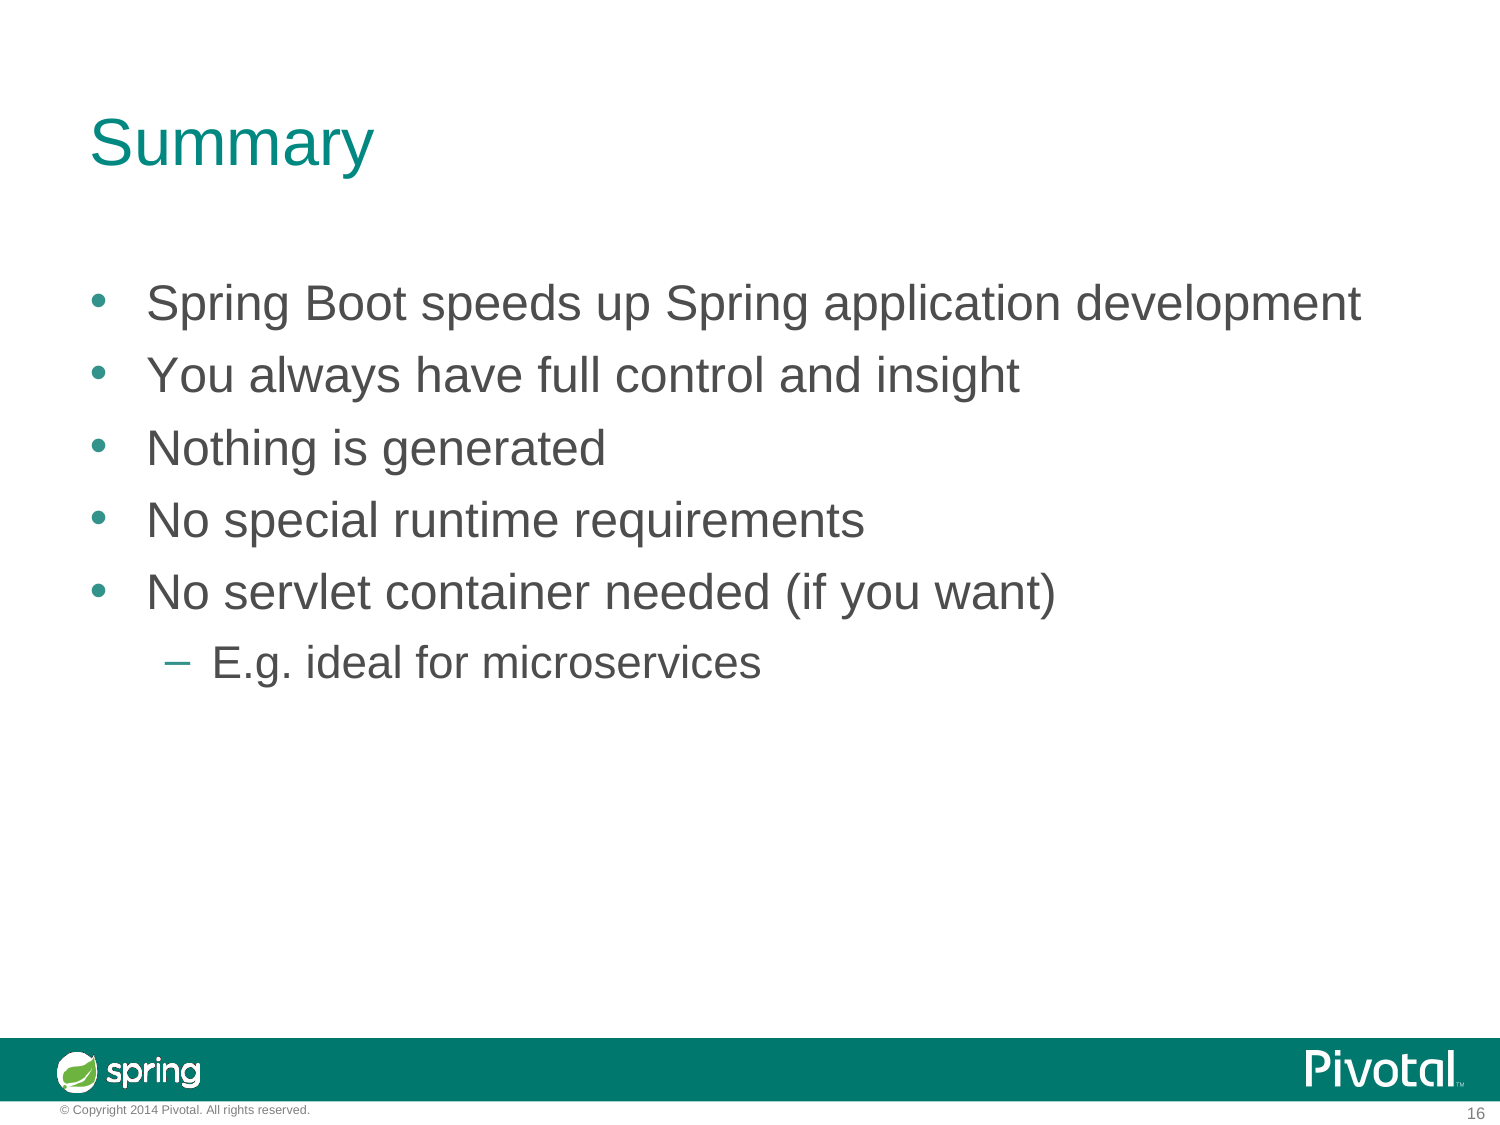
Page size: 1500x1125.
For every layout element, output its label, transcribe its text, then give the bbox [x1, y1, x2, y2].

title Summary [75, 45, 1426, 233]
list Spring Boot speeds up Spring application development You always have full control and insight Nothing is generated No special runtime requirements No servlet container needed (if you want) E.g. ideal for microservices [75, 262, 1426, 931]
picture [32, 1041, 210, 1103]
picture [1306, 1050, 1464, 1087]
